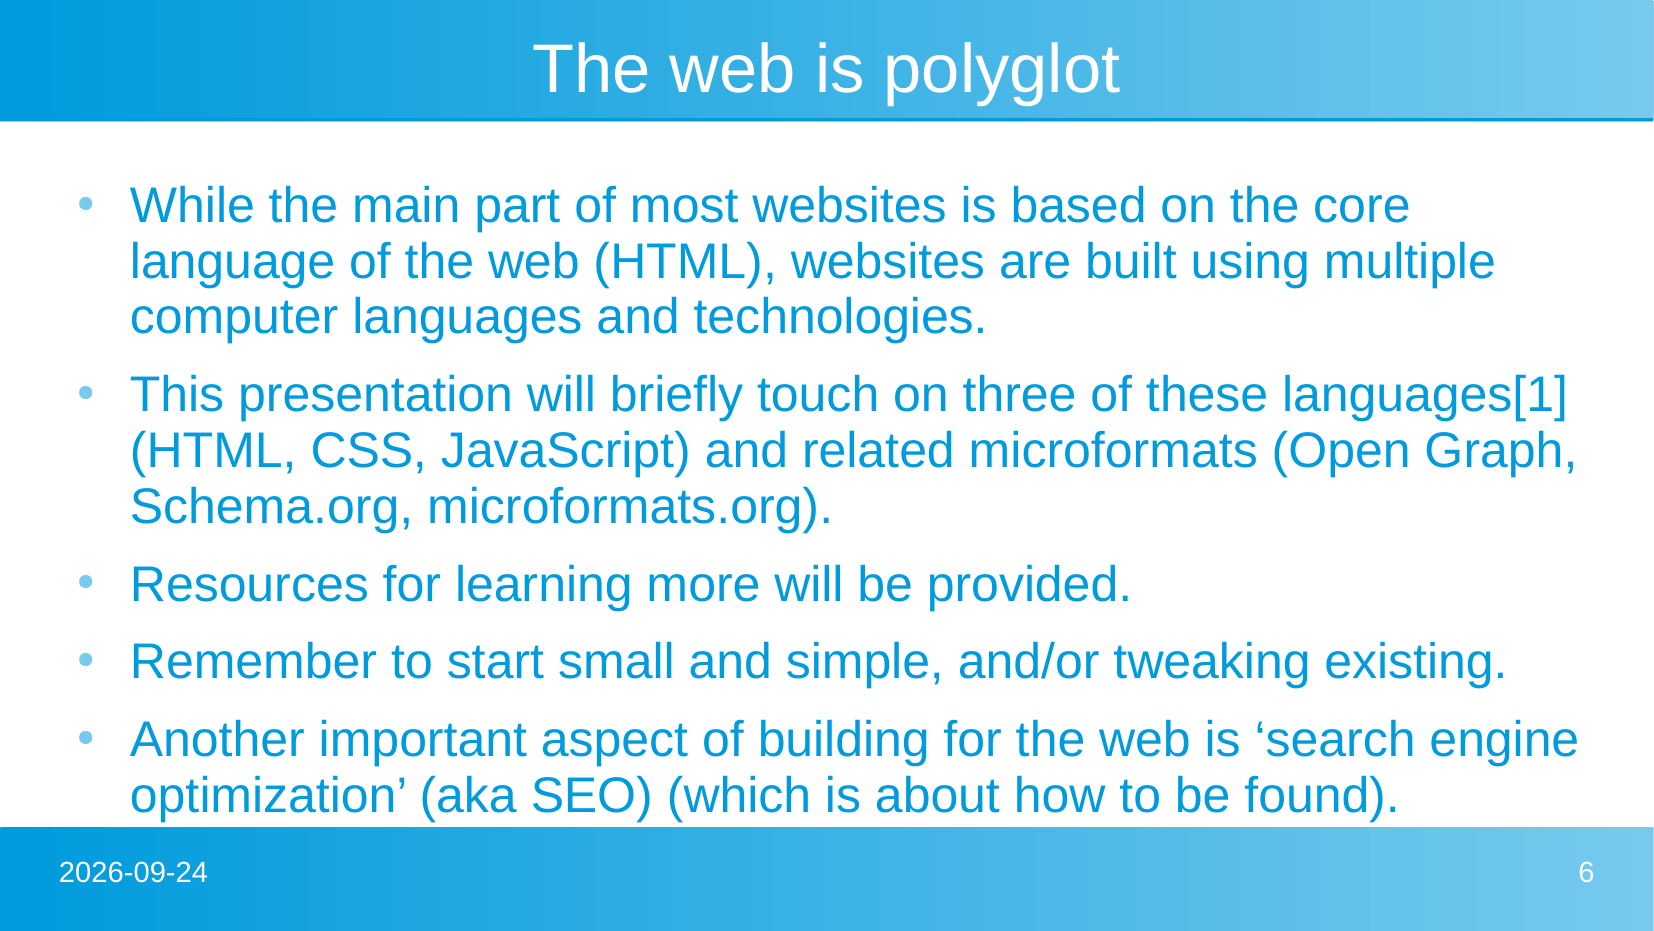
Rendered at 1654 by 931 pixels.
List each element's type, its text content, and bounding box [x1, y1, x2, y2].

list While the main part of most websites is based on the core language of the web (HTML), websites are built using multiple computer languages and technologies. This presentation will briefly touch on three of these languages[1] (HTML, CSS, JavaScript) and related microformats (Open Graph, Schema.org, microformats.org). Resources for learning more will be provided. Remember to start small and simple, and/or tweaking existing. Another important aspect of building for the web is ‘search engine optimization’ (aka SEO) (which is about how to be found). [59, 177, 1595, 768]
title The web is polyglot [59, 29, 1595, 108]
